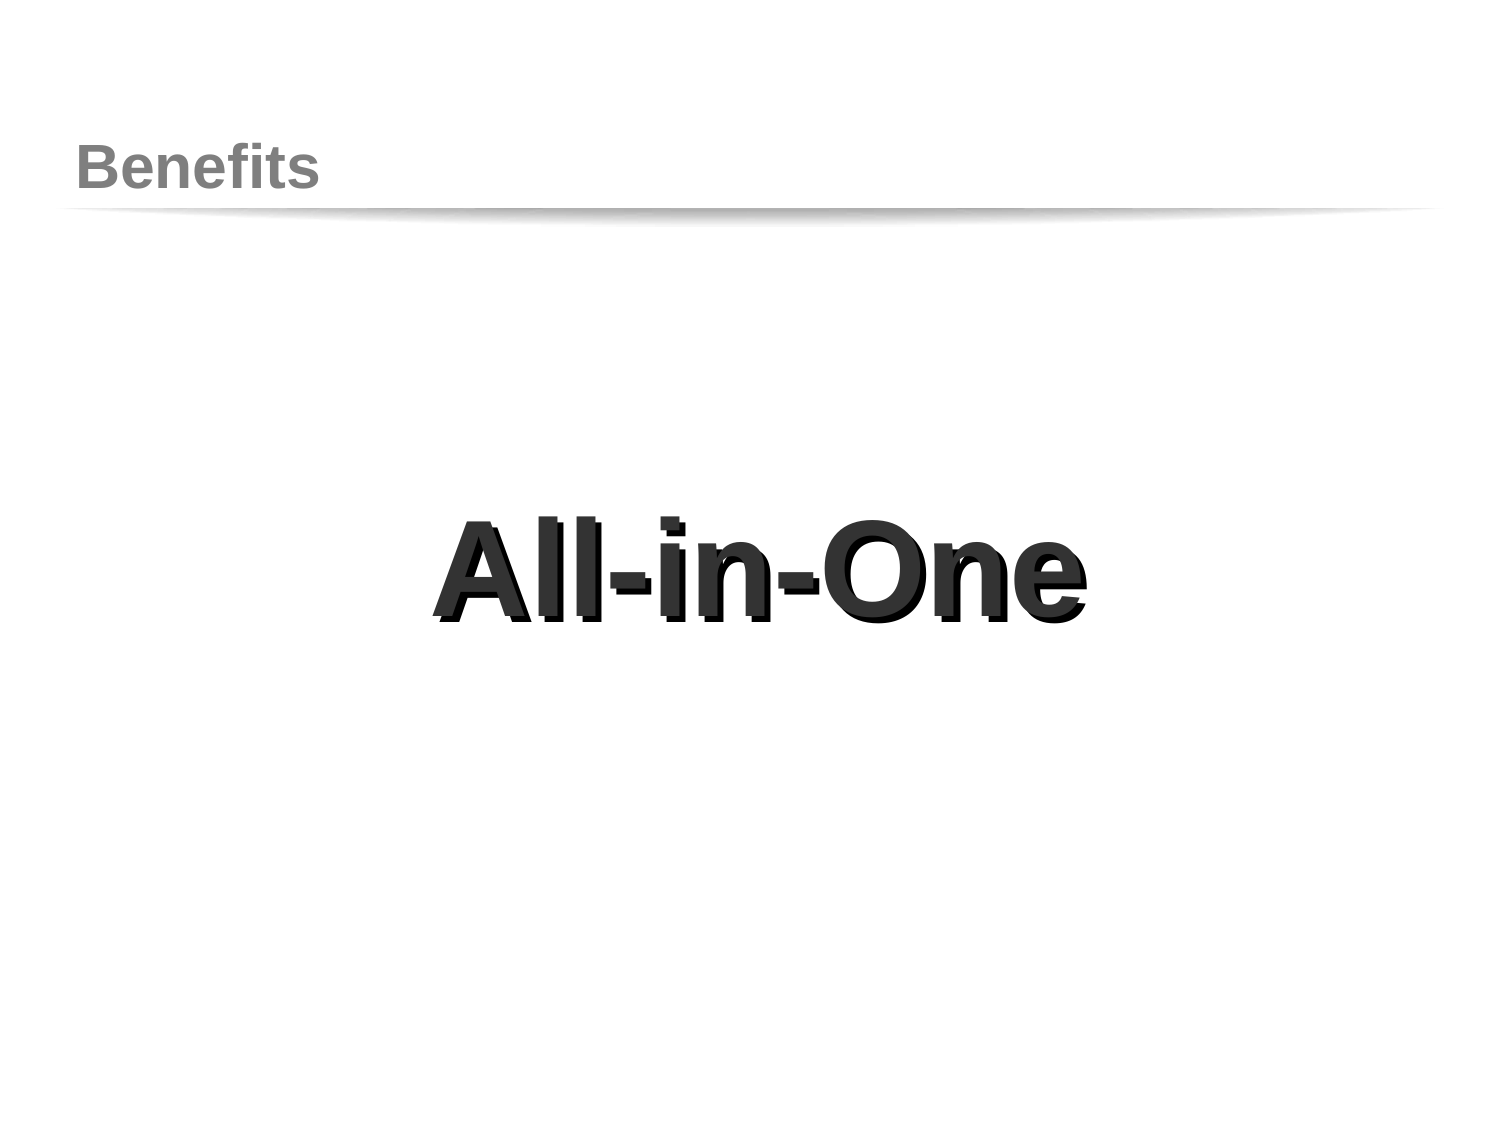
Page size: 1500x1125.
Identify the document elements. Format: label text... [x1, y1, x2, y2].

text_box All-in-One [429, 479, 1094, 646]
title Benefits [75, 71, 1426, 203]
